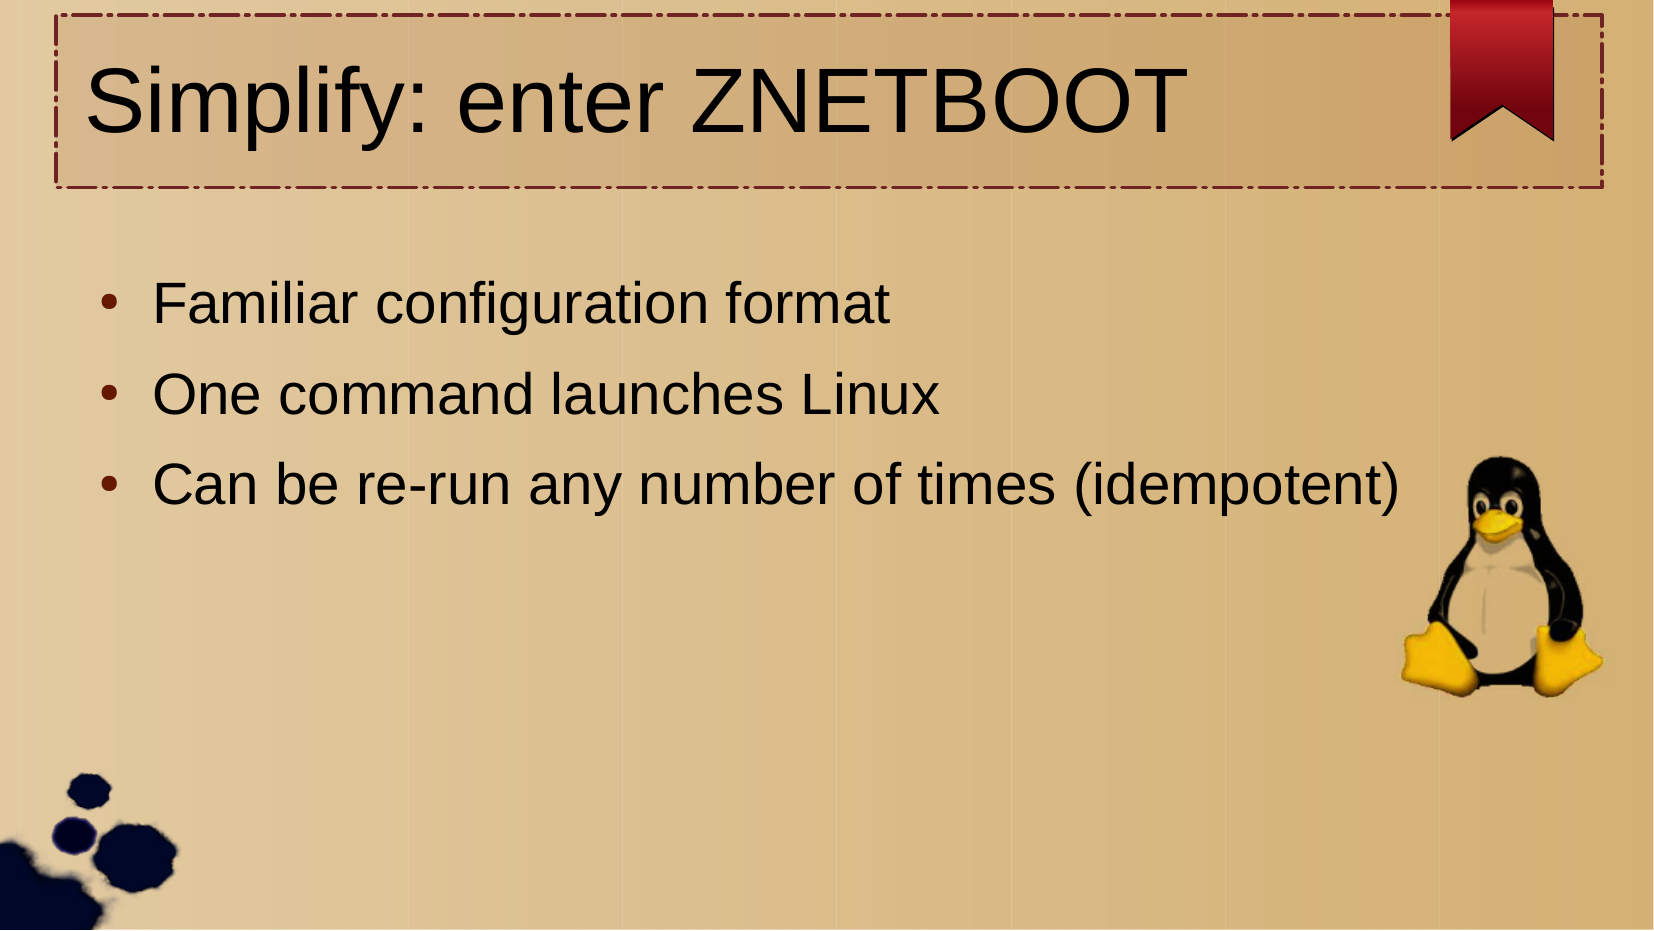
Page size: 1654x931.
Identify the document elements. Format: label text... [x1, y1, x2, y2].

title Simplify: enter ZNETBOOT [59, 11, 1441, 189]
list Familiar configuration format One command launches Linux Can be re-run any number of times (idempotent) [81, 270, 1570, 811]
picture [1395, 450, 1610, 704]
